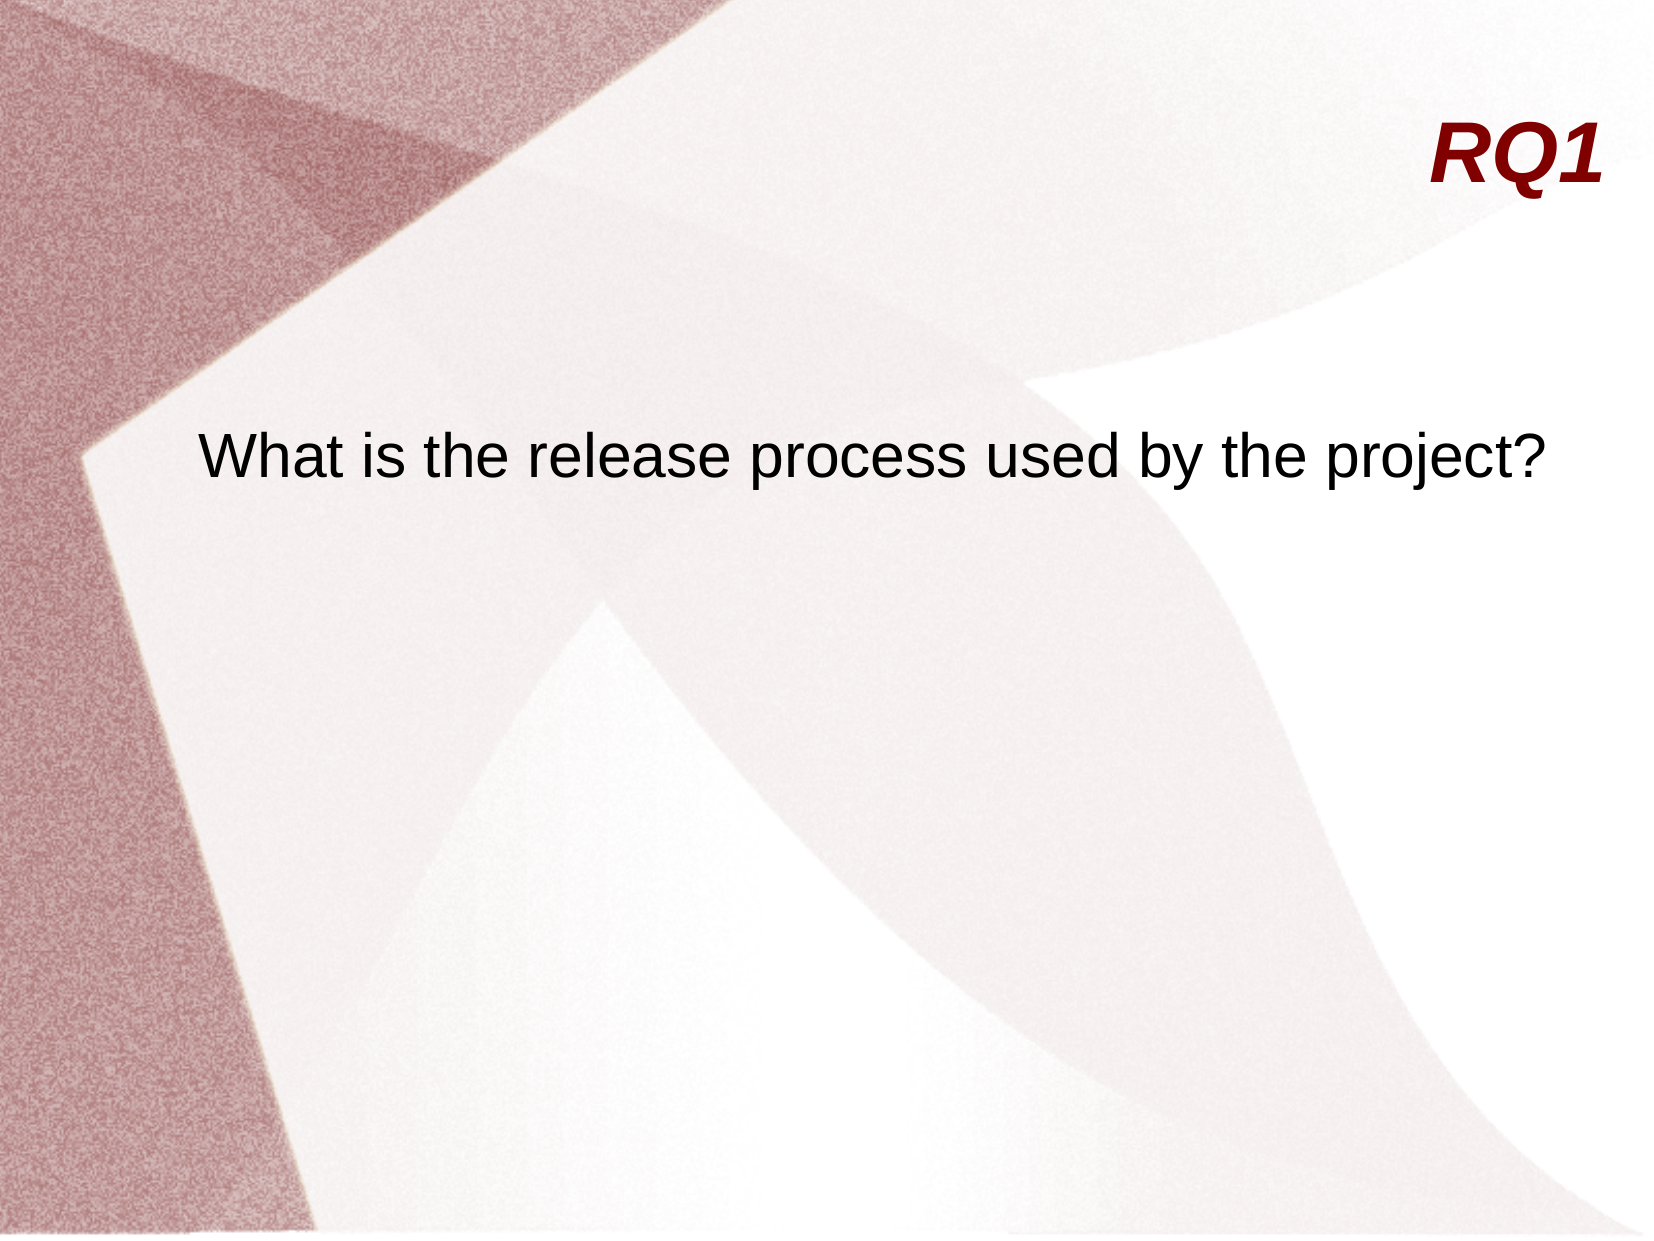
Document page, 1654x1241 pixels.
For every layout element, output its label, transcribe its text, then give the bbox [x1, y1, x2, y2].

picture [0, 0, 1654, 1241]
list What is the release process used by the project? [127, 420, 1631, 526]
title RQ1 [596, 49, 1607, 257]
